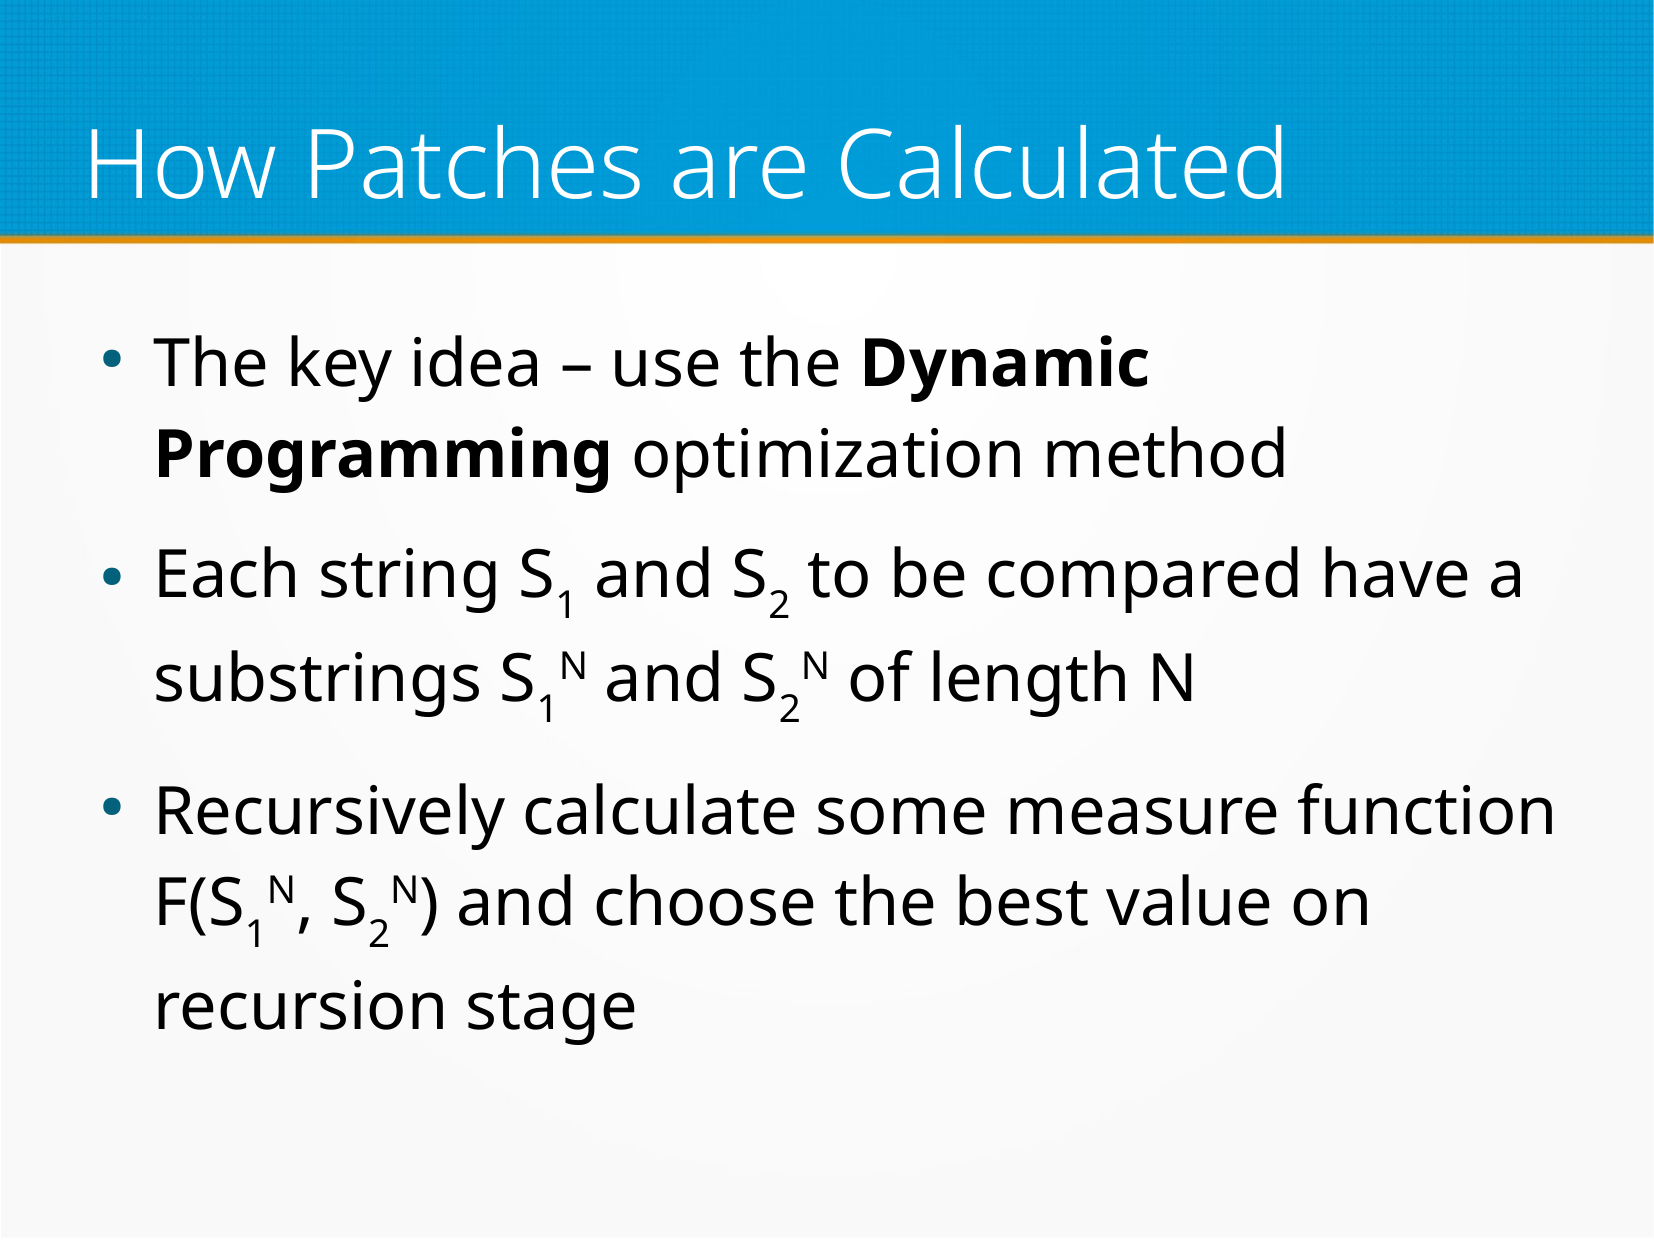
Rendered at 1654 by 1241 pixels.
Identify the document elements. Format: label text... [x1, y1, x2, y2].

picture [0, 233, 1654, 1241]
title How Patches are Calculated [82, 19, 1571, 227]
list The key idea – use the Dynamic Programming optimization method Each string S1 and S2 to be compared have a substrings S1N and S2N of length N Recursively calculate some measure function F(S1N, S2N) and choose the best value on recursion stage [82, 315, 1563, 1081]
